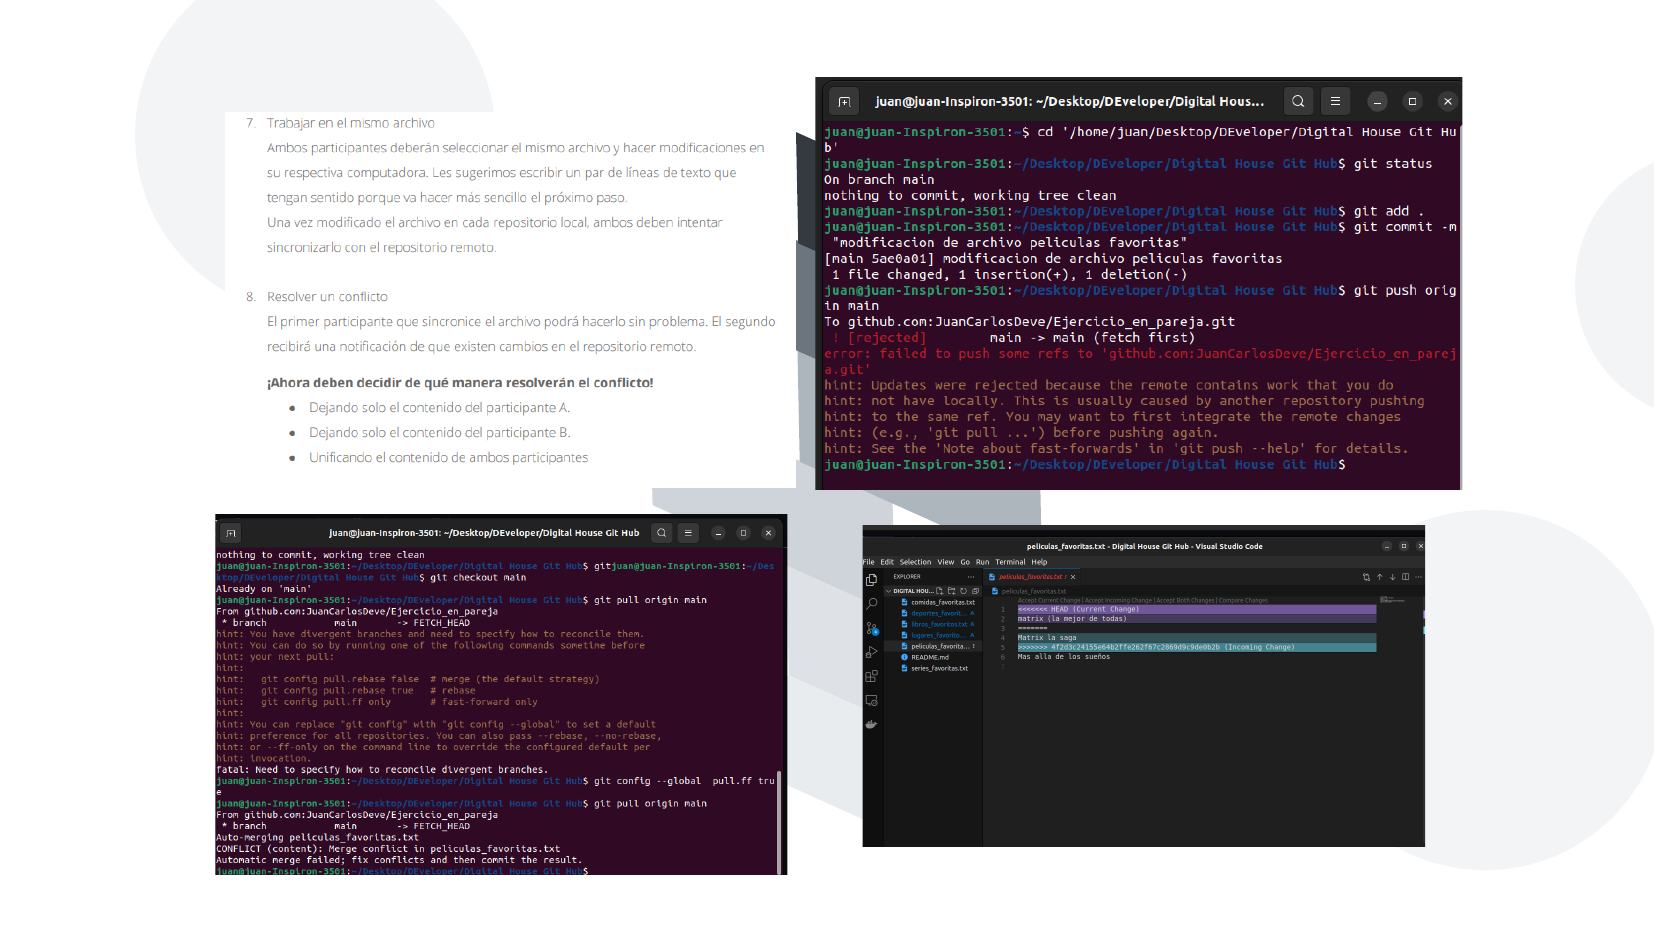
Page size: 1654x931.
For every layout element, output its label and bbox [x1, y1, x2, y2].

picture [815, 77, 1463, 490]
picture [215, 514, 788, 875]
picture [862, 525, 1426, 847]
picture [225, 112, 796, 488]
